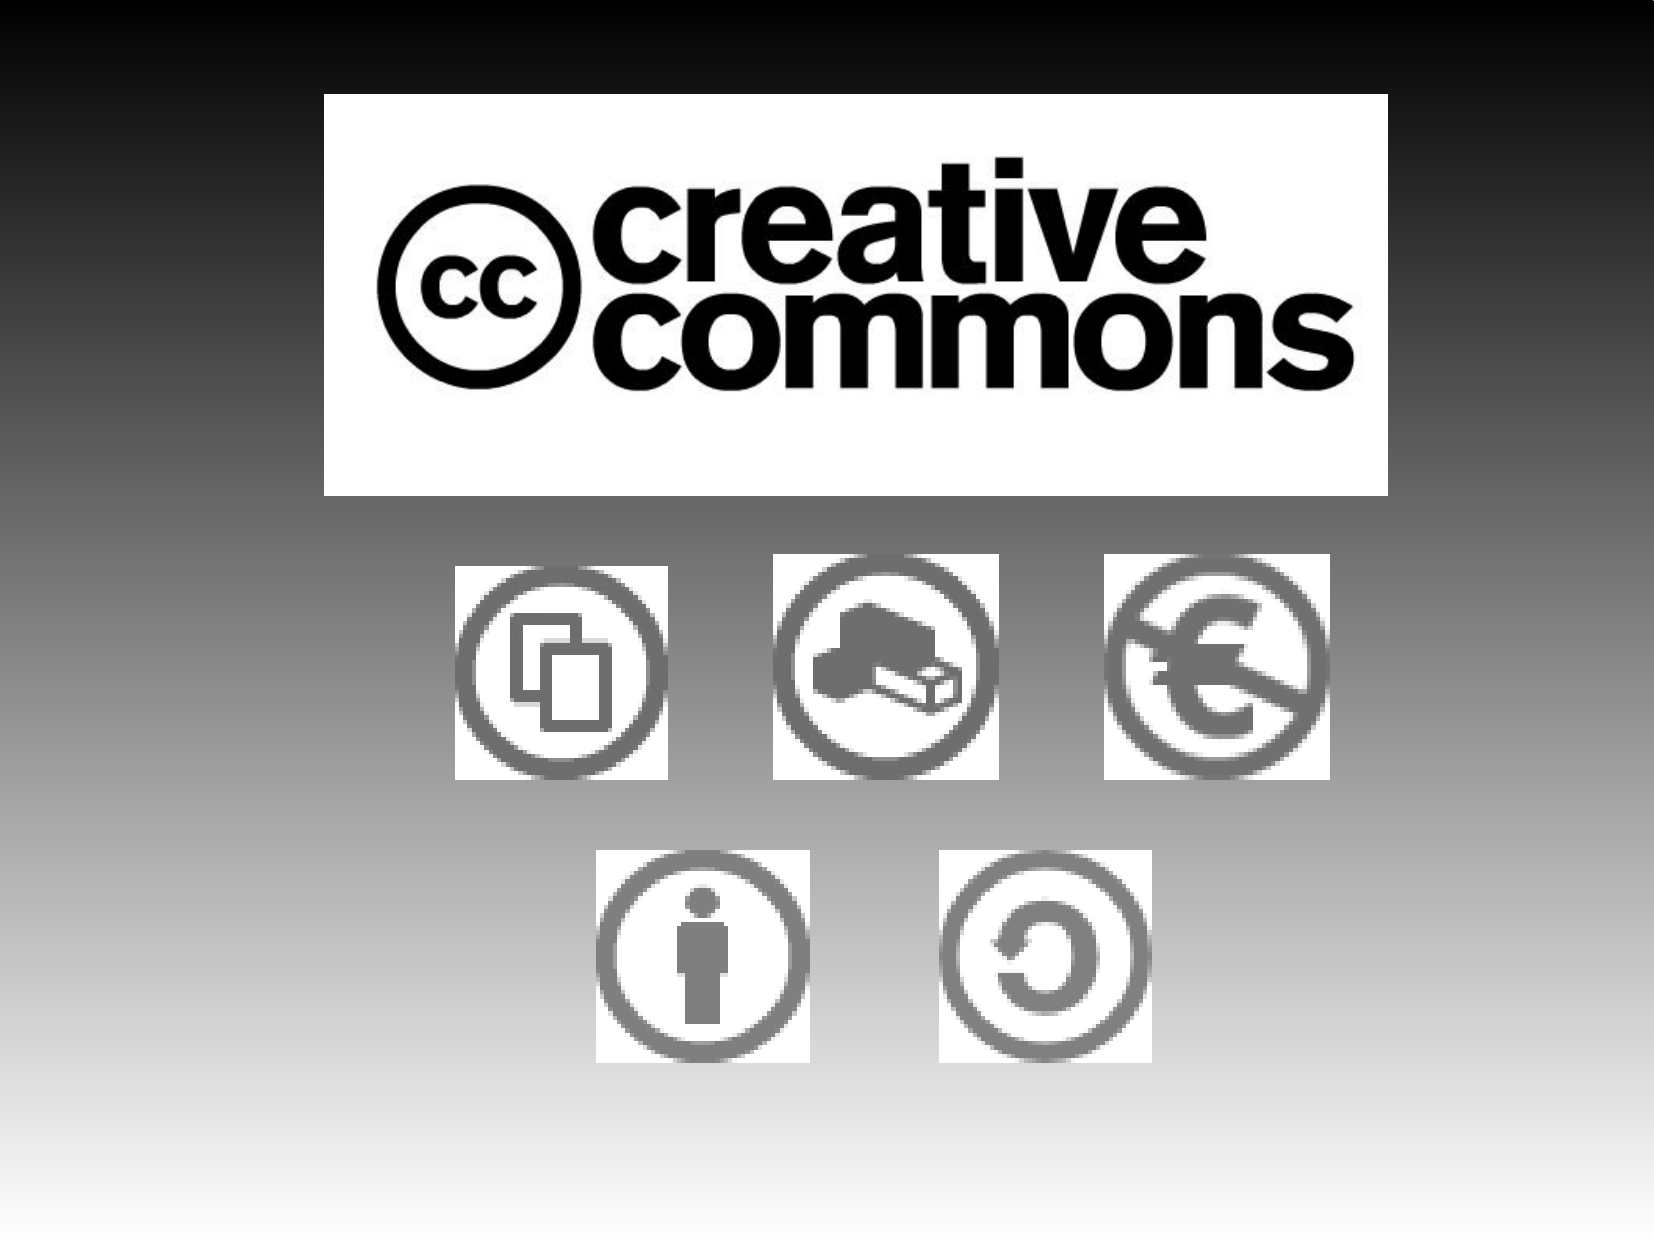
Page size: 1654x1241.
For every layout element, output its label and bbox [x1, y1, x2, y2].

picture [324, 94, 1388, 496]
picture [596, 850, 810, 1063]
picture [939, 850, 1152, 1063]
picture [455, 566, 668, 780]
picture [773, 554, 999, 780]
picture [1104, 554, 1330, 780]
